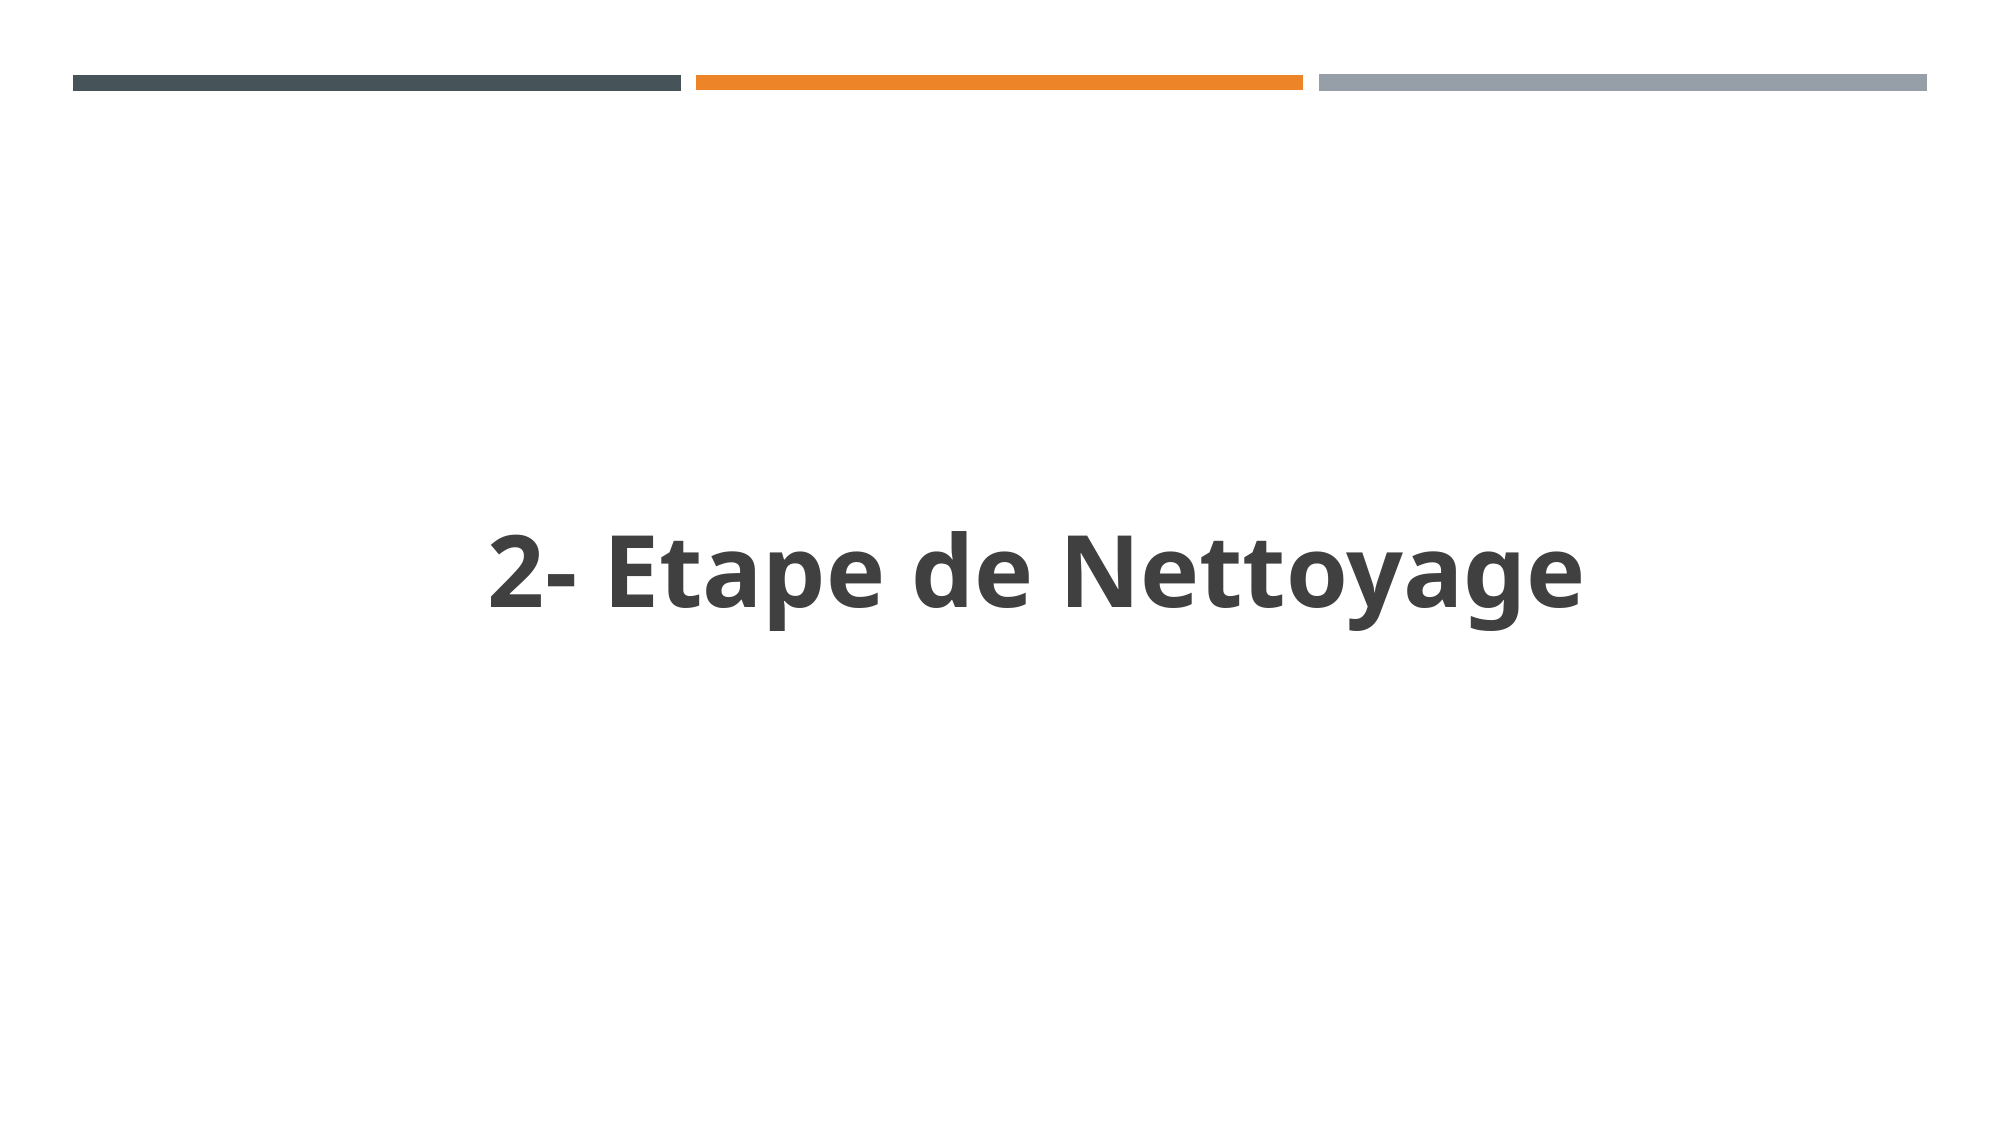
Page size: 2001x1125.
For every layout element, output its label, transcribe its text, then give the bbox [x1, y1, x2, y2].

list 2- Etape de Nettoyage [132, 264, 1943, 859]
